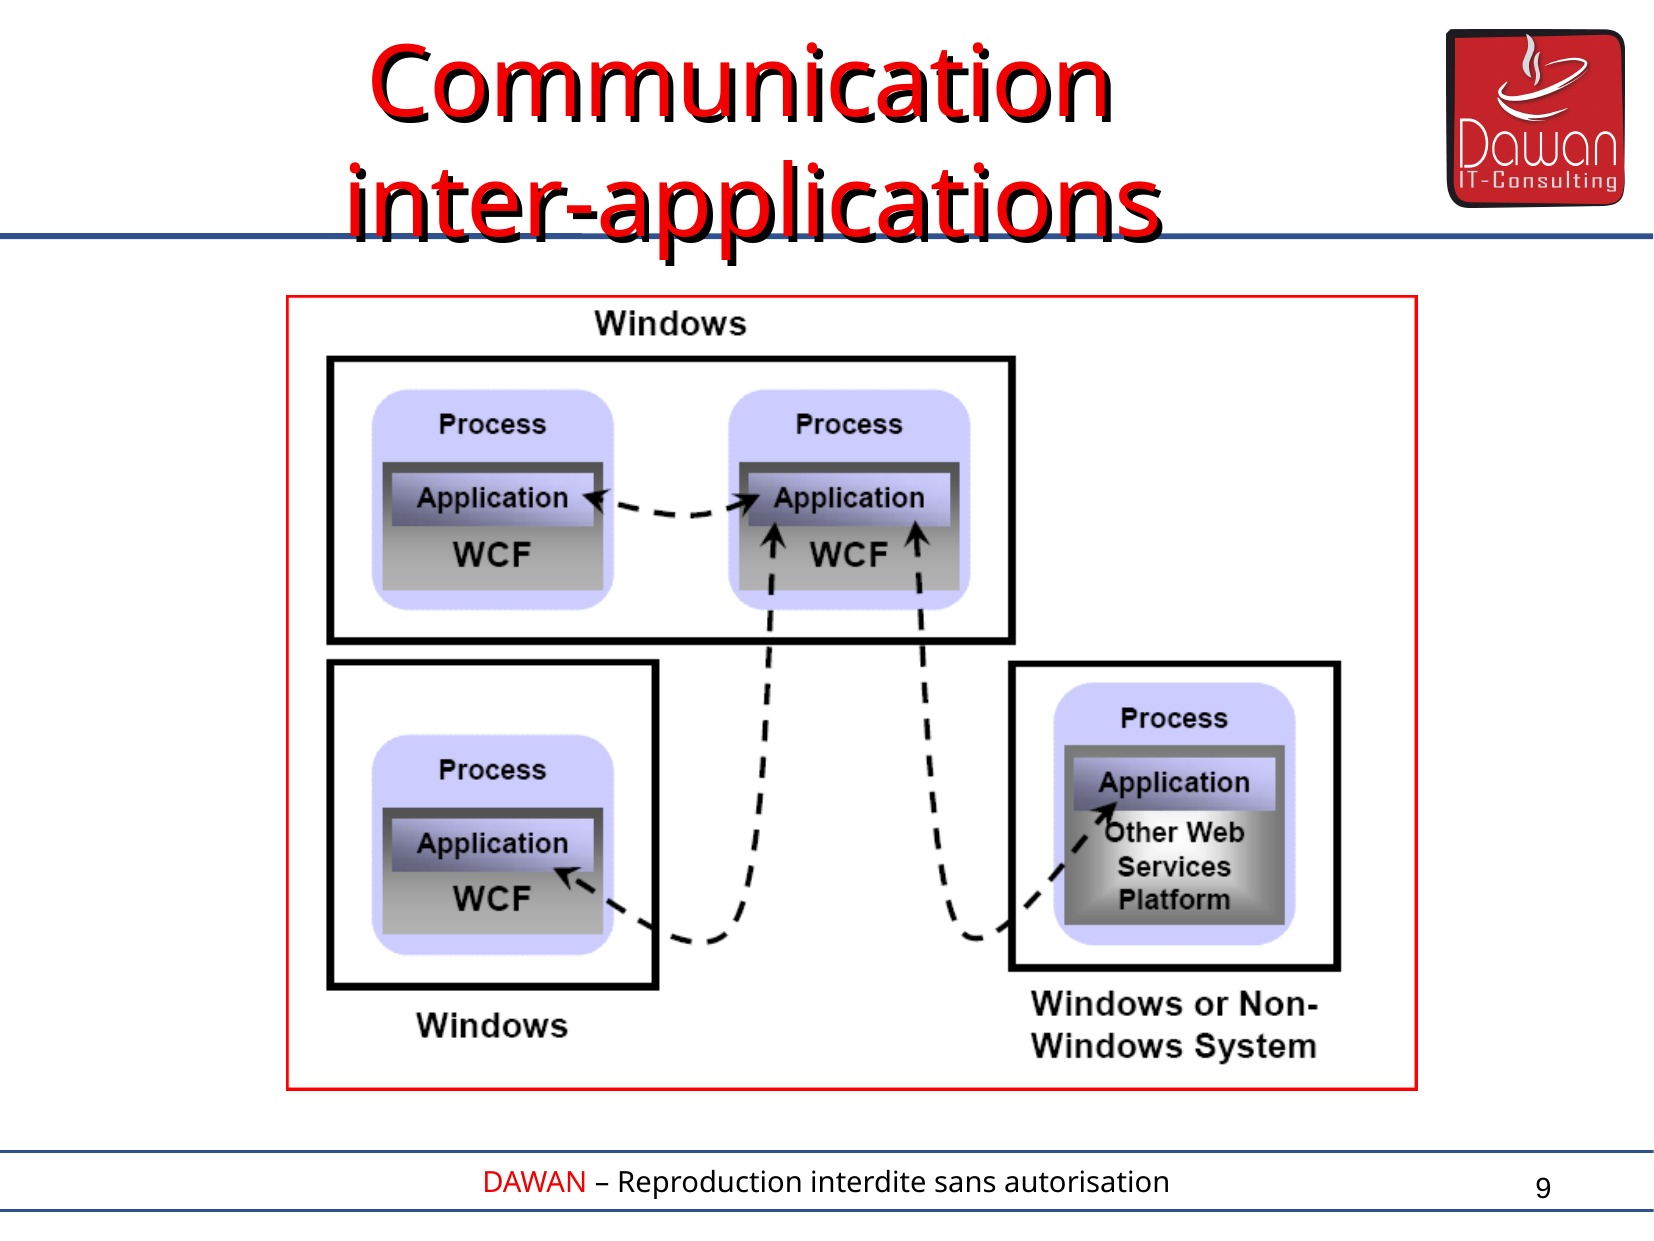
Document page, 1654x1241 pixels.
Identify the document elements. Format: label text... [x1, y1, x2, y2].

title Communication inter-applications [59, 16, 1447, 250]
picture [286, 295, 1418, 1091]
text_box [1535, 1169, 1595, 1234]
